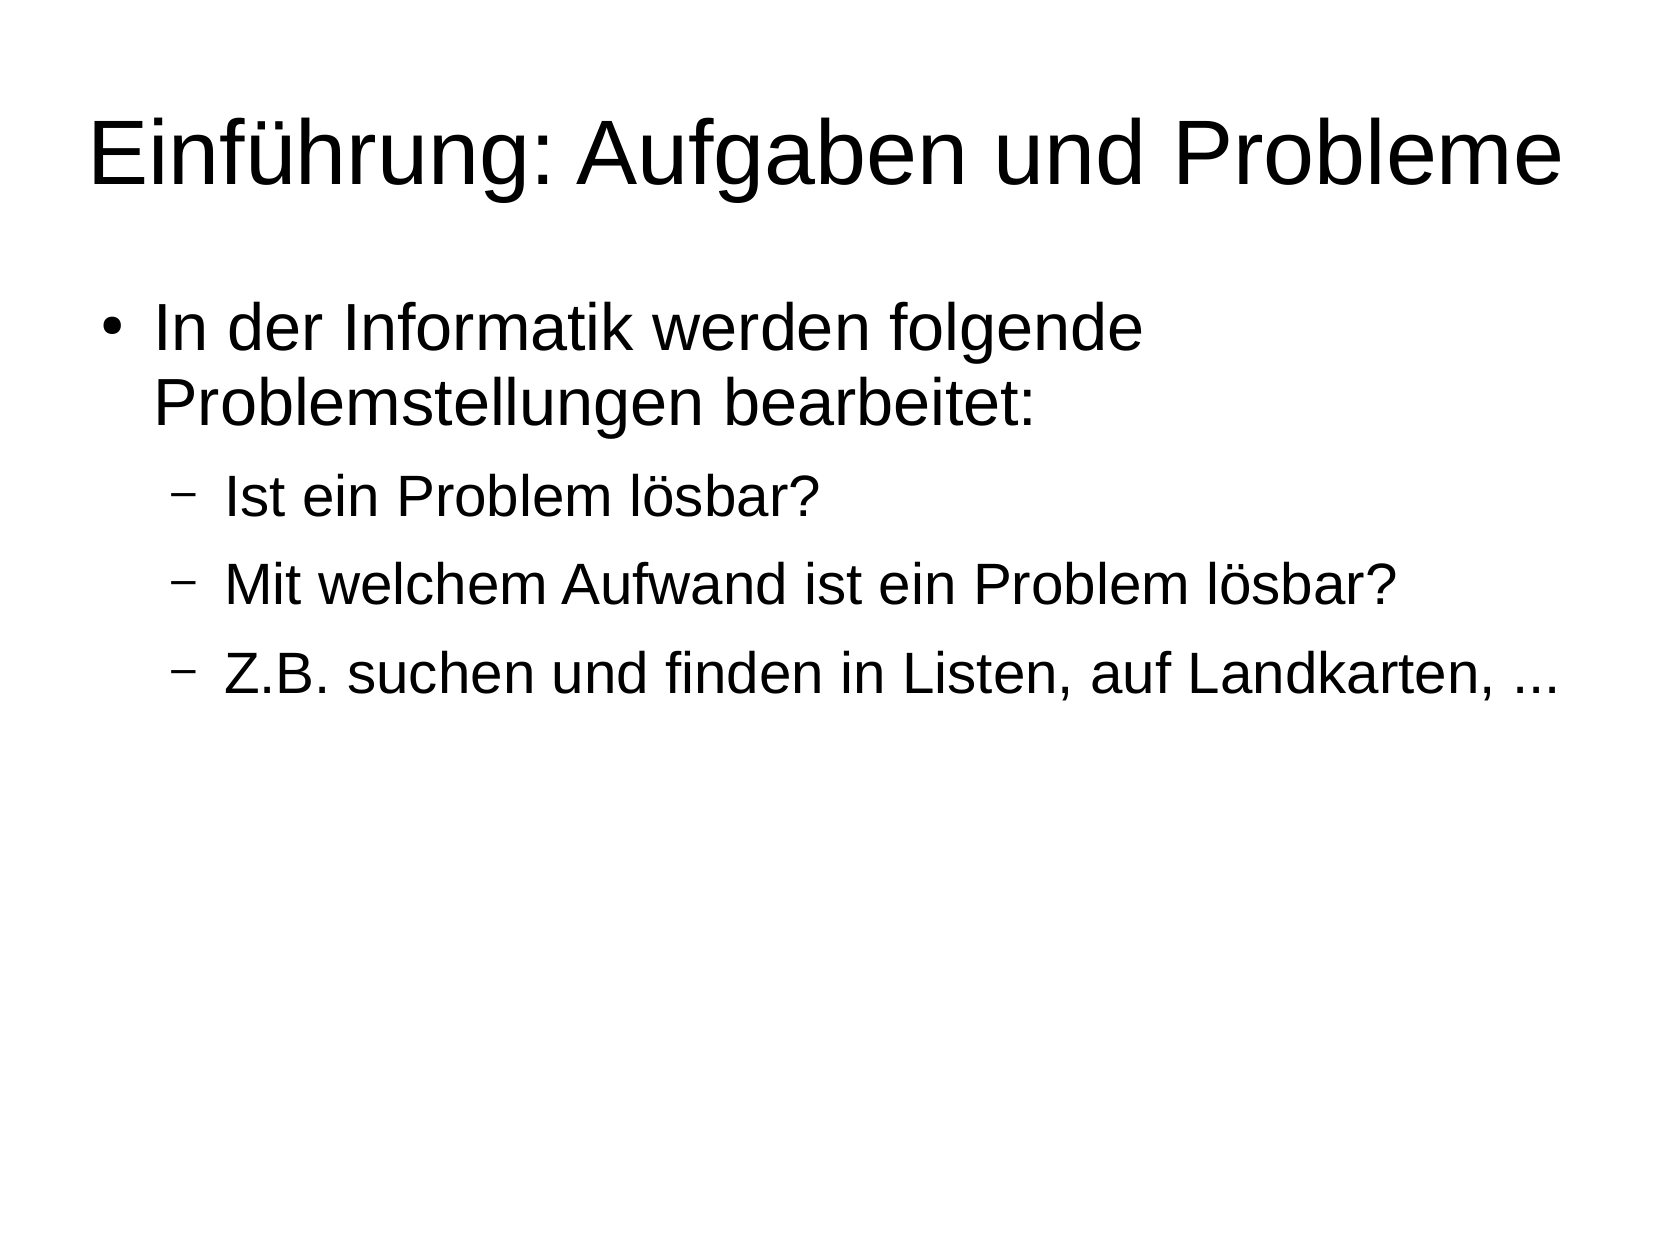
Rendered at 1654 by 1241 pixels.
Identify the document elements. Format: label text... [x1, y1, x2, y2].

list In der Informatik werden folgende Problemstellungen bearbeitet: Ist ein Problem lösbar? Mit welchem Aufwand ist ein Problem lösbar? Z.B. suchen und finden in Listen, auf Landkarten, ... [82, 290, 1571, 1216]
title Einführung: Aufgaben und Probleme [82, 49, 1571, 257]
